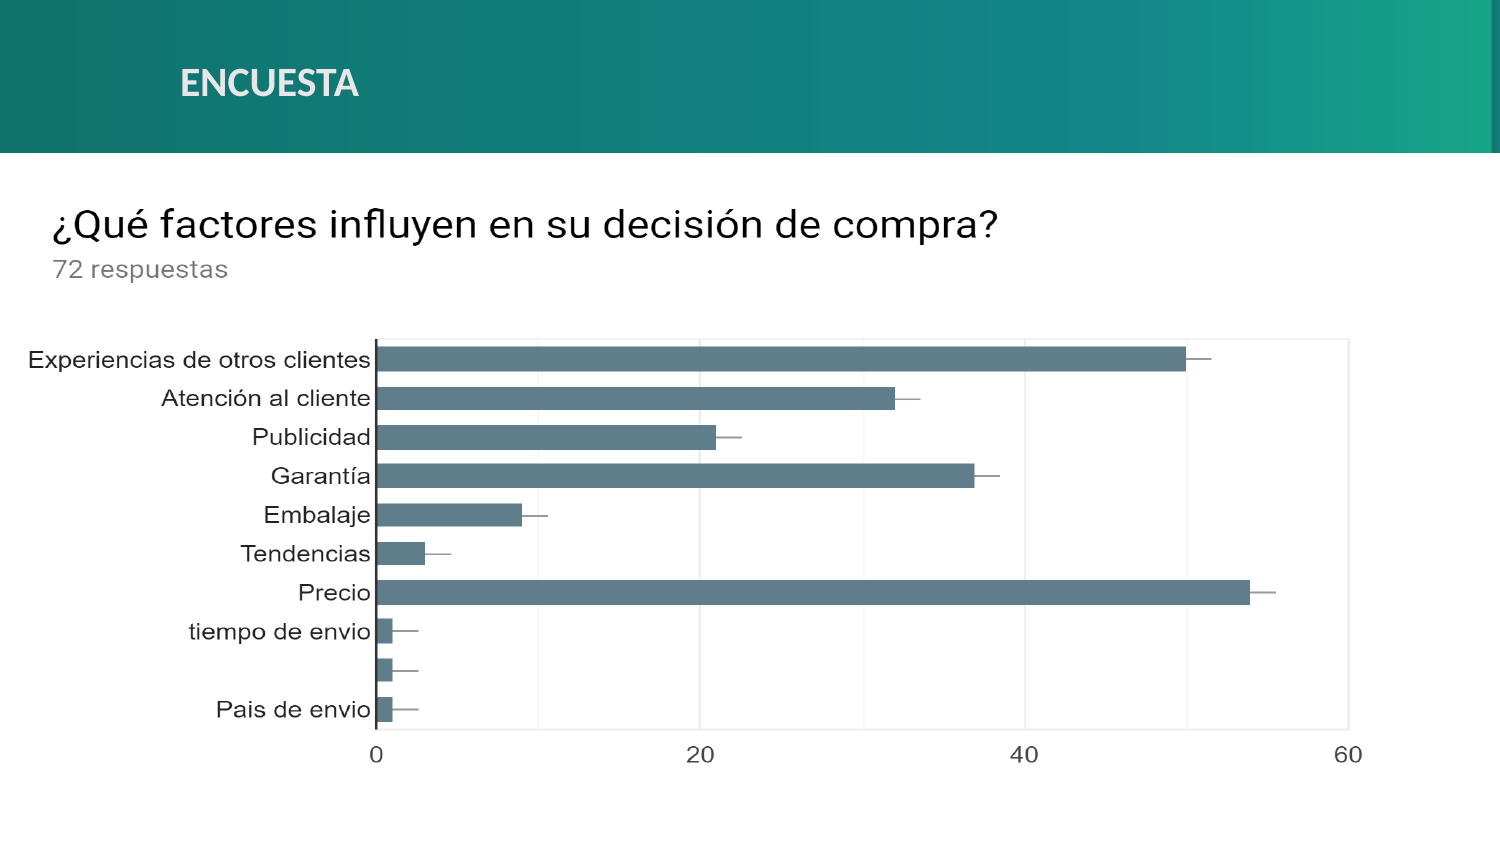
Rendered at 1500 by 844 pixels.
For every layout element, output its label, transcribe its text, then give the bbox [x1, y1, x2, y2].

text_box ENCUESTA [165, 47, 591, 113]
picture [0, 0, 1500, 844]
